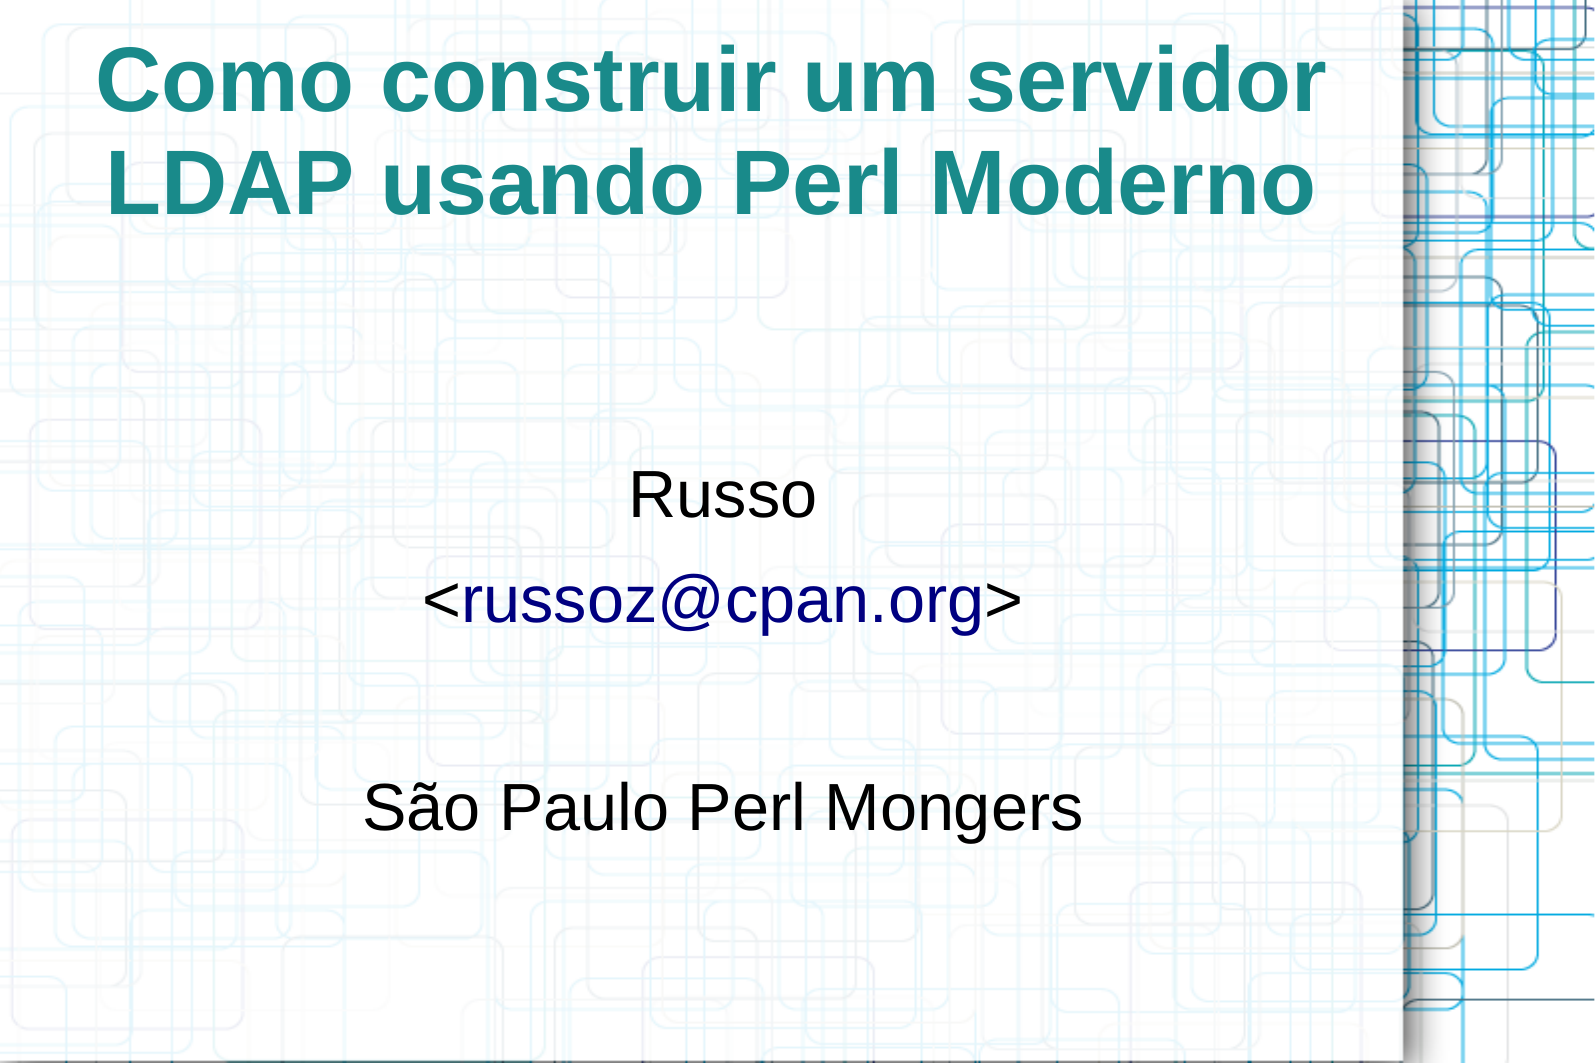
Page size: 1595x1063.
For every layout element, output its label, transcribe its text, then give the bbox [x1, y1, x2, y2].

title Como construir um servidor LDAP usando Perl Moderno [56, 28, 1367, 234]
picture [0, 0, 1595, 1063]
list Russo <russoz@cpan.org> São Paulo Perl Mongers [79, 248, 1367, 951]
